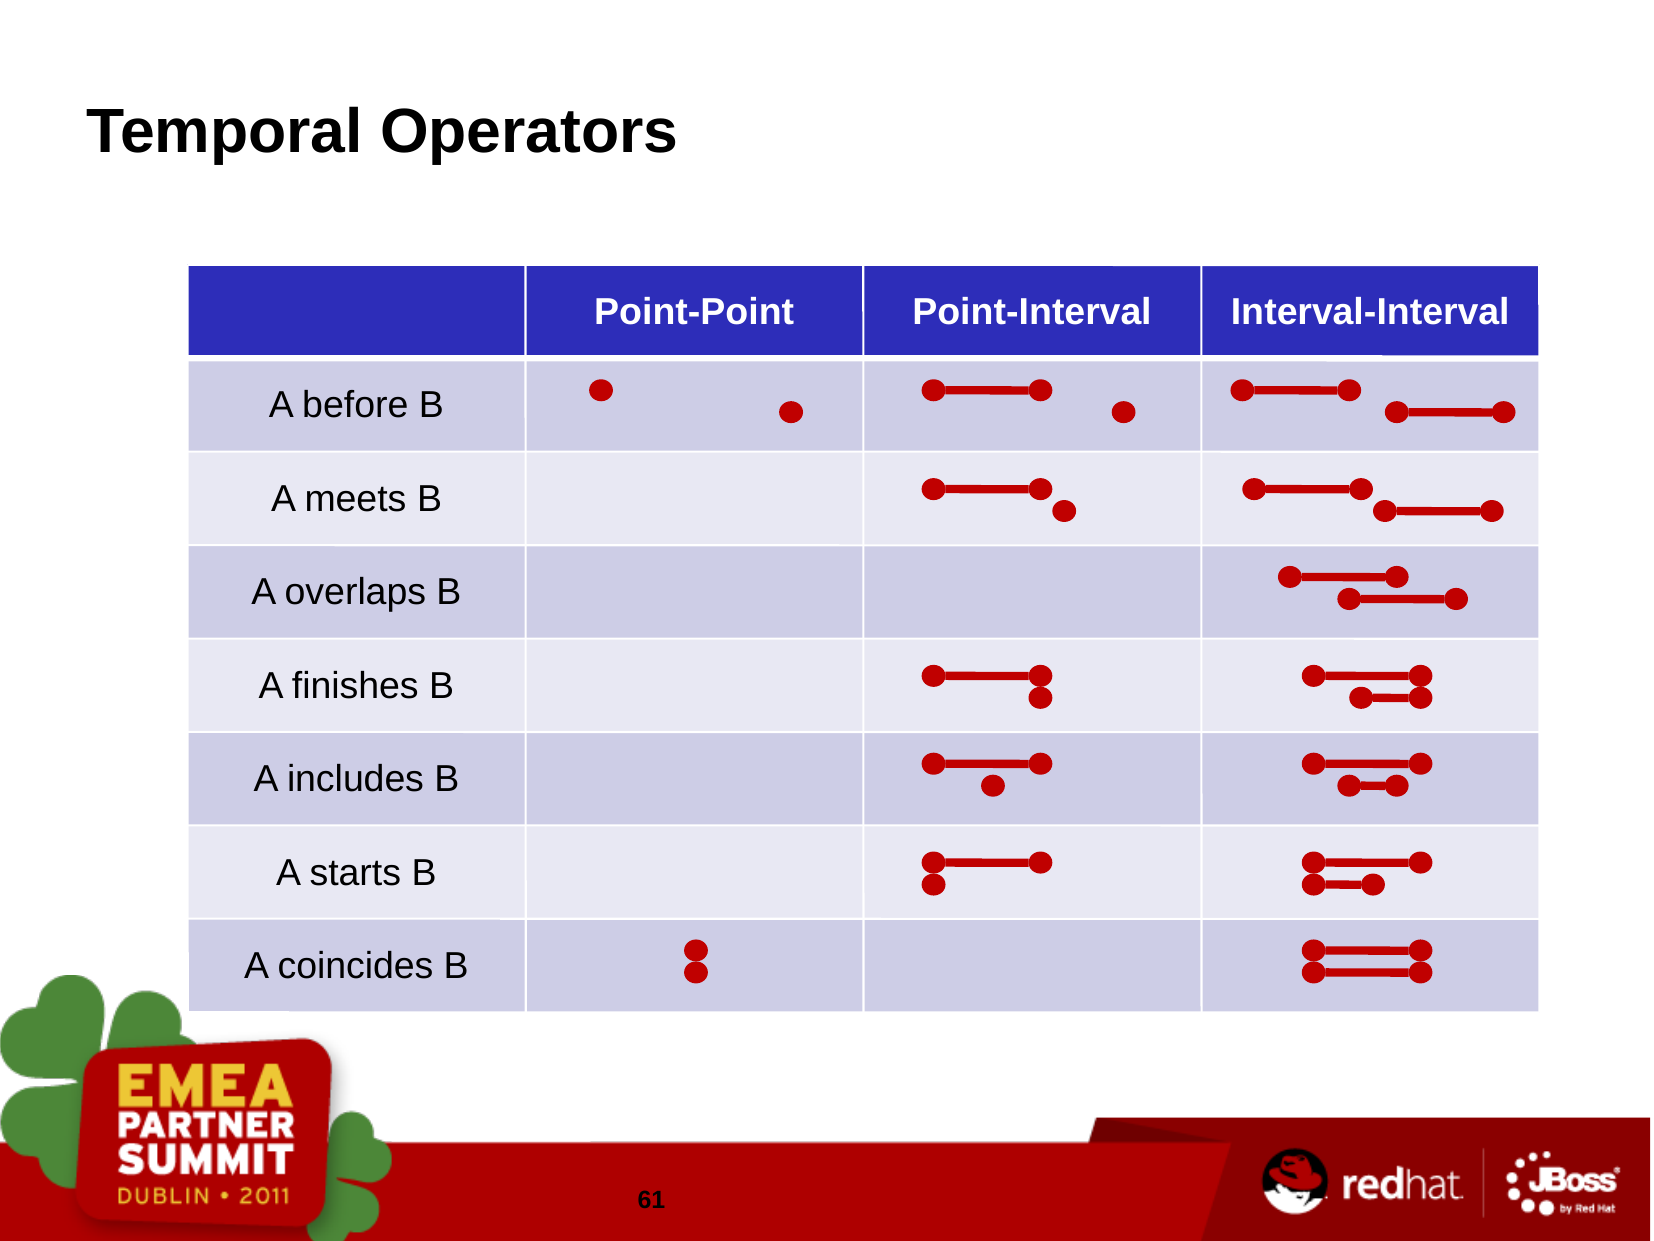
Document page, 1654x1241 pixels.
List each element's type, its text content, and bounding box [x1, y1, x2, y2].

text_box A overlaps B [189, 547, 524, 637]
text_box [527, 453, 862, 544]
text_box [865, 920, 1200, 1011]
text_box [1203, 734, 1538, 824]
text_box [865, 827, 1200, 917]
text_box [527, 640, 862, 730]
text_box A meets B [189, 453, 524, 544]
text_box [865, 362, 1200, 450]
text_box [527, 362, 862, 450]
text_box [1203, 362, 1538, 450]
text_box [865, 453, 1200, 544]
text_box [527, 547, 862, 637]
text_box [1203, 453, 1538, 544]
text_box A coincides B [189, 920, 524, 1011]
text_box [865, 734, 1200, 824]
text_box [1203, 827, 1538, 917]
title Temporal Operators [86, 37, 1576, 226]
text_box Interval-Interval [1203, 267, 1538, 355]
text_box [189, 266, 524, 355]
text_box [1203, 920, 1538, 1011]
text_box A before B [189, 362, 524, 450]
text_box [527, 827, 862, 917]
text_box A finishes B [189, 640, 524, 730]
text_box [527, 920, 862, 1011]
text_box [865, 640, 1200, 731]
text_box Point-Interval [865, 266, 1200, 355]
text_box A includes B [189, 733, 524, 824]
picture [0, 975, 1651, 1241]
text_box [1203, 547, 1538, 637]
text_box [1203, 640, 1538, 731]
text_box A starts B [189, 827, 524, 917]
text_box [865, 547, 1200, 637]
text_box [527, 734, 862, 824]
text_box Point-Point [527, 266, 862, 355]
